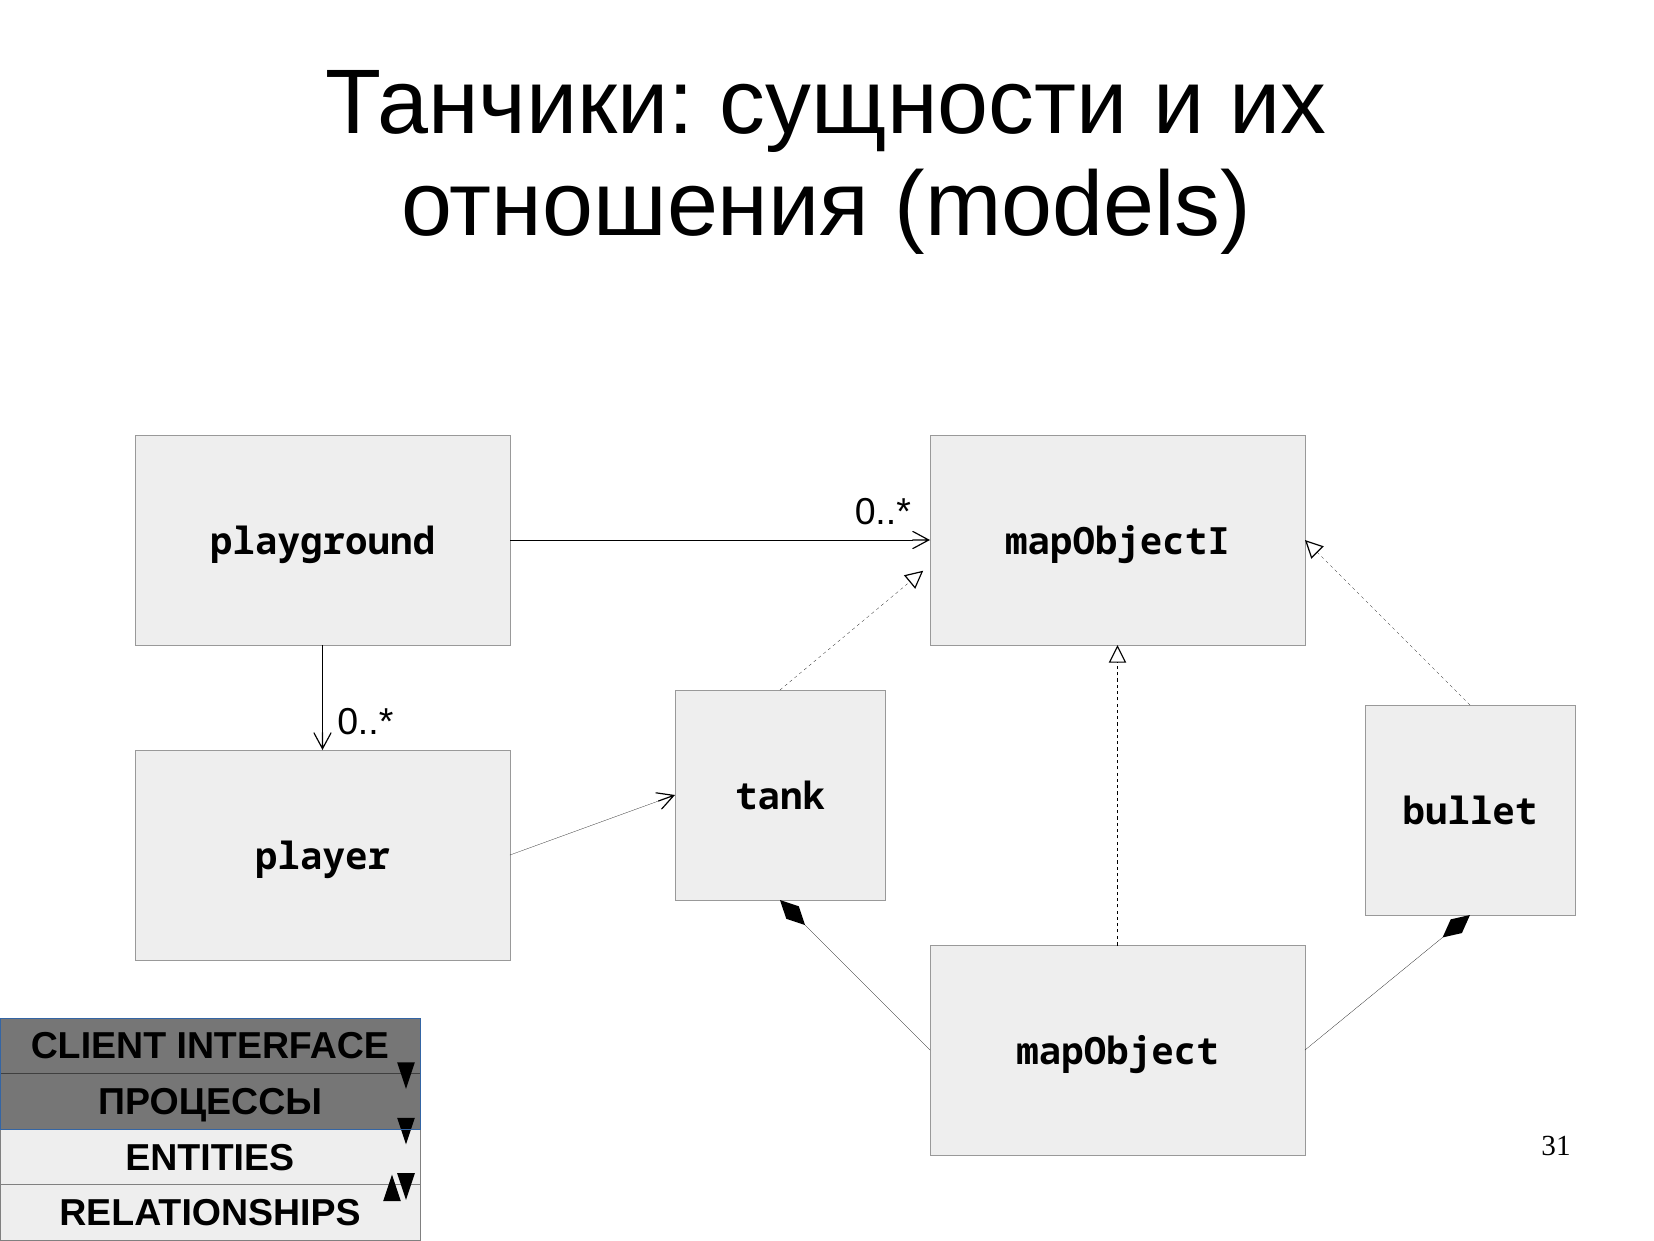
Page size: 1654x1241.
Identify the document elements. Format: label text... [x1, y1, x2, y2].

text_box bullet [1365, 705, 1576, 916]
text_box playground [135, 435, 511, 646]
text_box mapObject [930, 945, 1306, 1156]
text_box ENTITIES [0, 1130, 421, 1184]
text_box tank [675, 690, 886, 901]
text_box 0..* [840, 483, 926, 540]
text_box 0..* [322, 693, 409, 751]
text_box RELATIONSHIPS [0, 1184, 421, 1241]
text_box player [135, 750, 511, 961]
text_box mapObjectI [930, 435, 1306, 646]
text_box [0, 1018, 421, 1130]
title Танчики: сущности и их отношения (models) [82, 49, 1571, 257]
